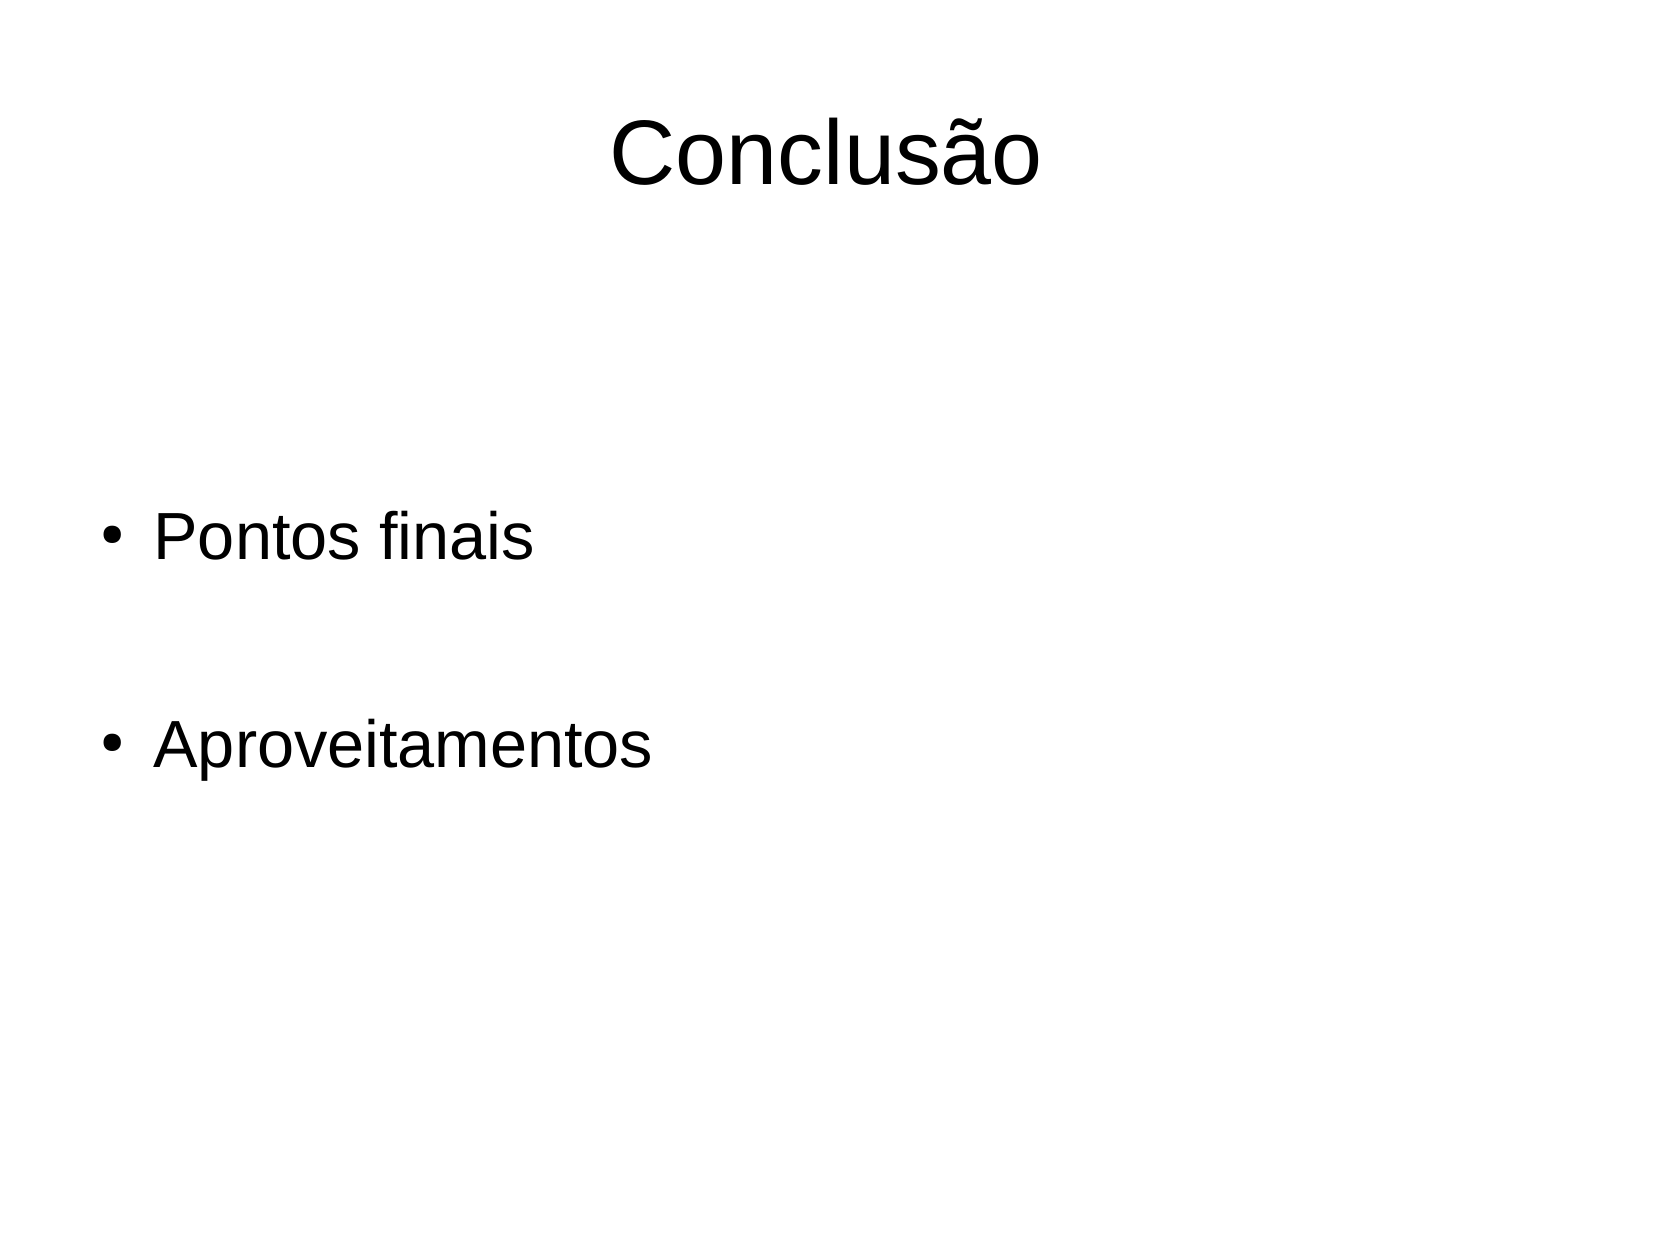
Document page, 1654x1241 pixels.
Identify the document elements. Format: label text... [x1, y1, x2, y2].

list Pontos finais Aproveitamentos [82, 290, 1571, 1010]
title Conclusão [82, 49, 1571, 257]
